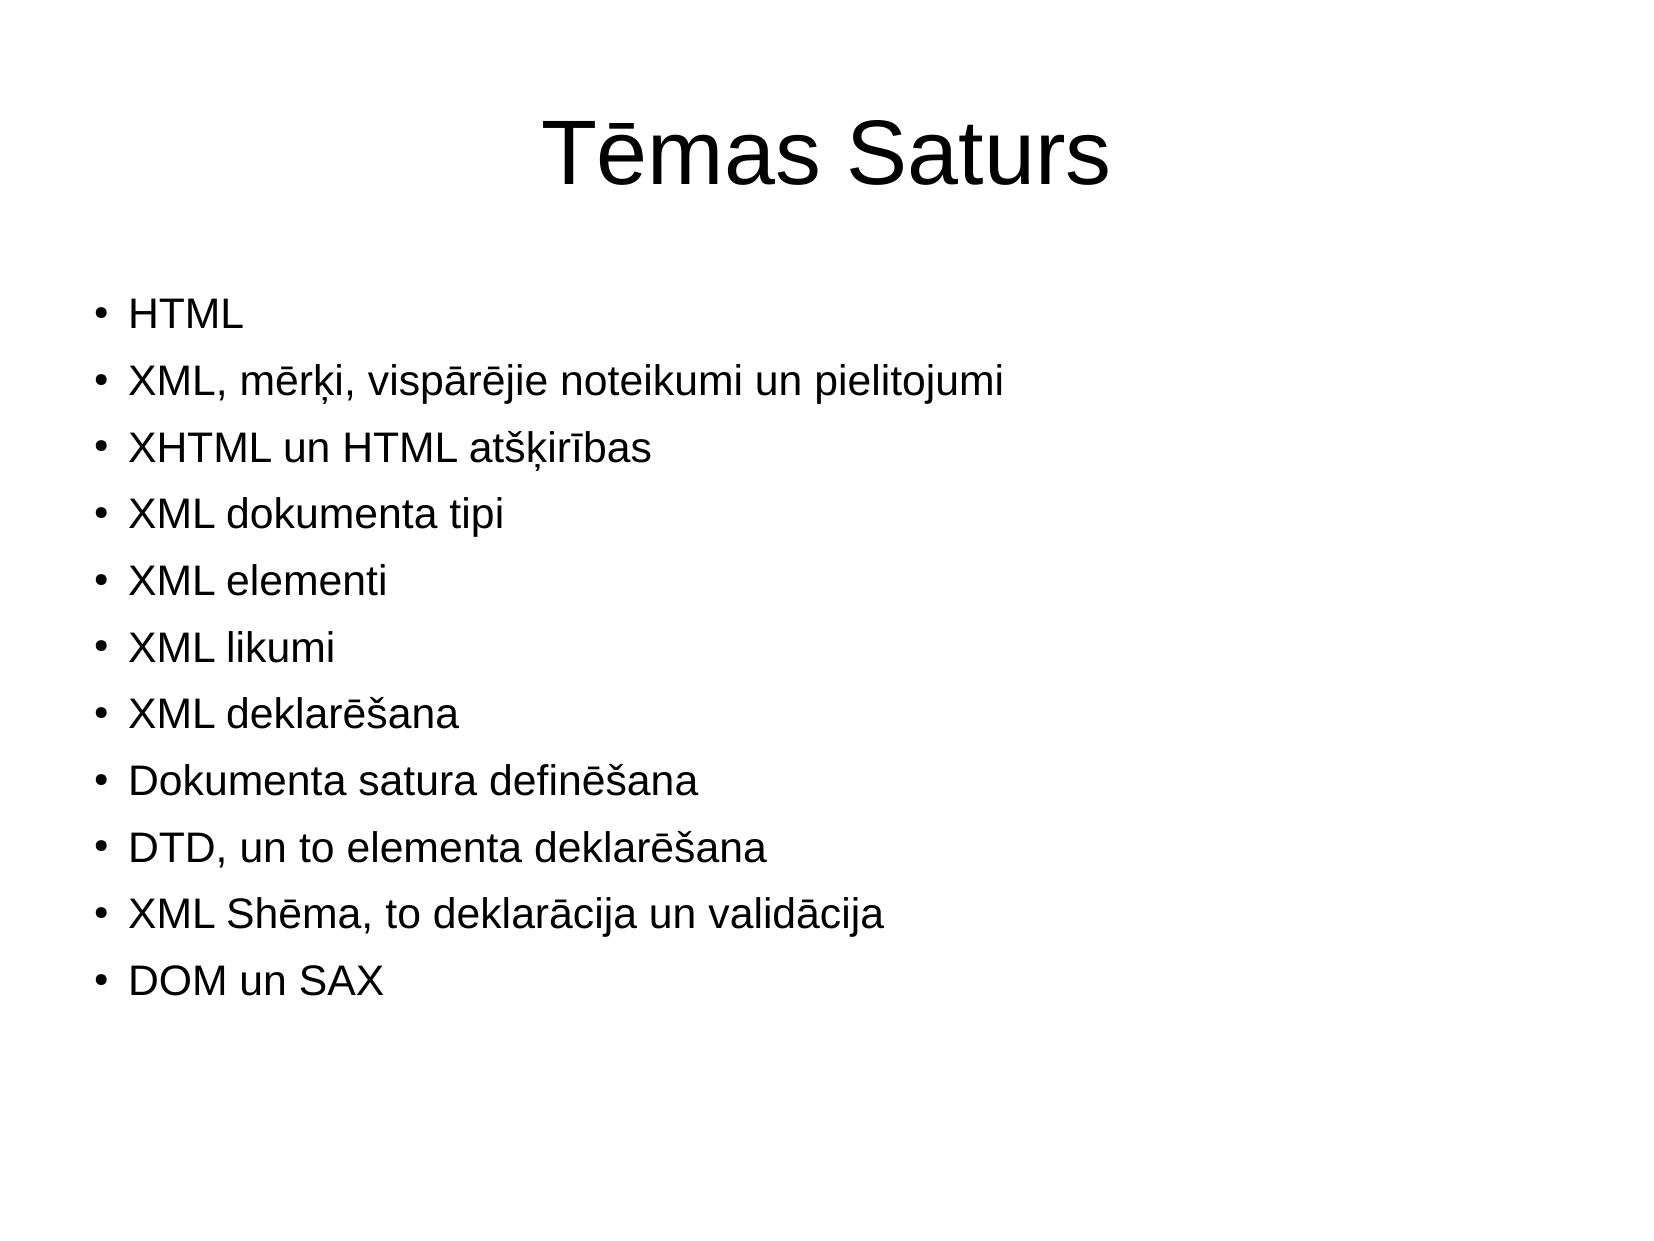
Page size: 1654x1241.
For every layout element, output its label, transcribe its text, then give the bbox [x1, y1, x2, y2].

title Tēmas Saturs [82, 49, 1571, 257]
list HTML XML, mērķi, vispārējie noteikumi un pielitojumi XHTML un HTML atšķirības XML dokumenta tipi XML elementi XML likumi XML deklarēšana Dokumenta satura definēšana DTD, un to elementa deklarēšana XML Shēma, to deklarācija un validācija DOM un SAX [82, 290, 1538, 1010]
